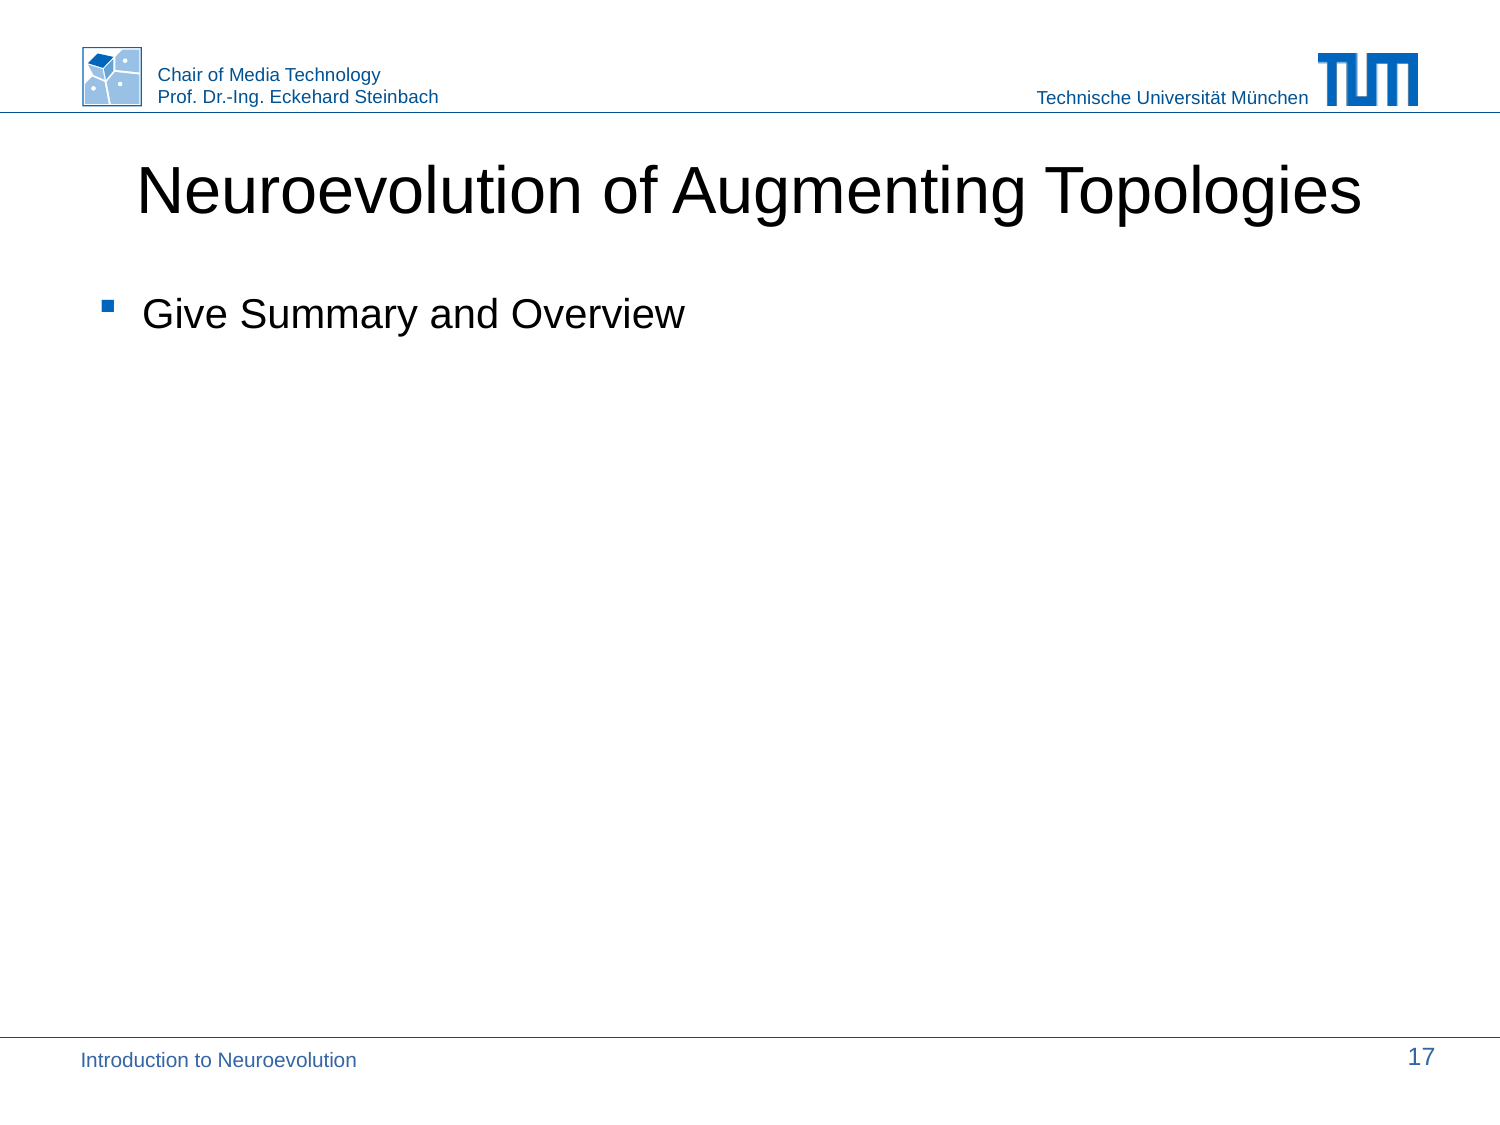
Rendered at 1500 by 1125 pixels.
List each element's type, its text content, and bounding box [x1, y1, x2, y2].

title Neuroevolution of Augmenting Topologies [83, 139, 1417, 239]
text_box <number> [1392, 1035, 1471, 1090]
text_box Introduction to Neuroevolution [65, 1041, 406, 1081]
picture [1318, 53, 1418, 106]
list Give Summary and Overview [83, 279, 1417, 1013]
